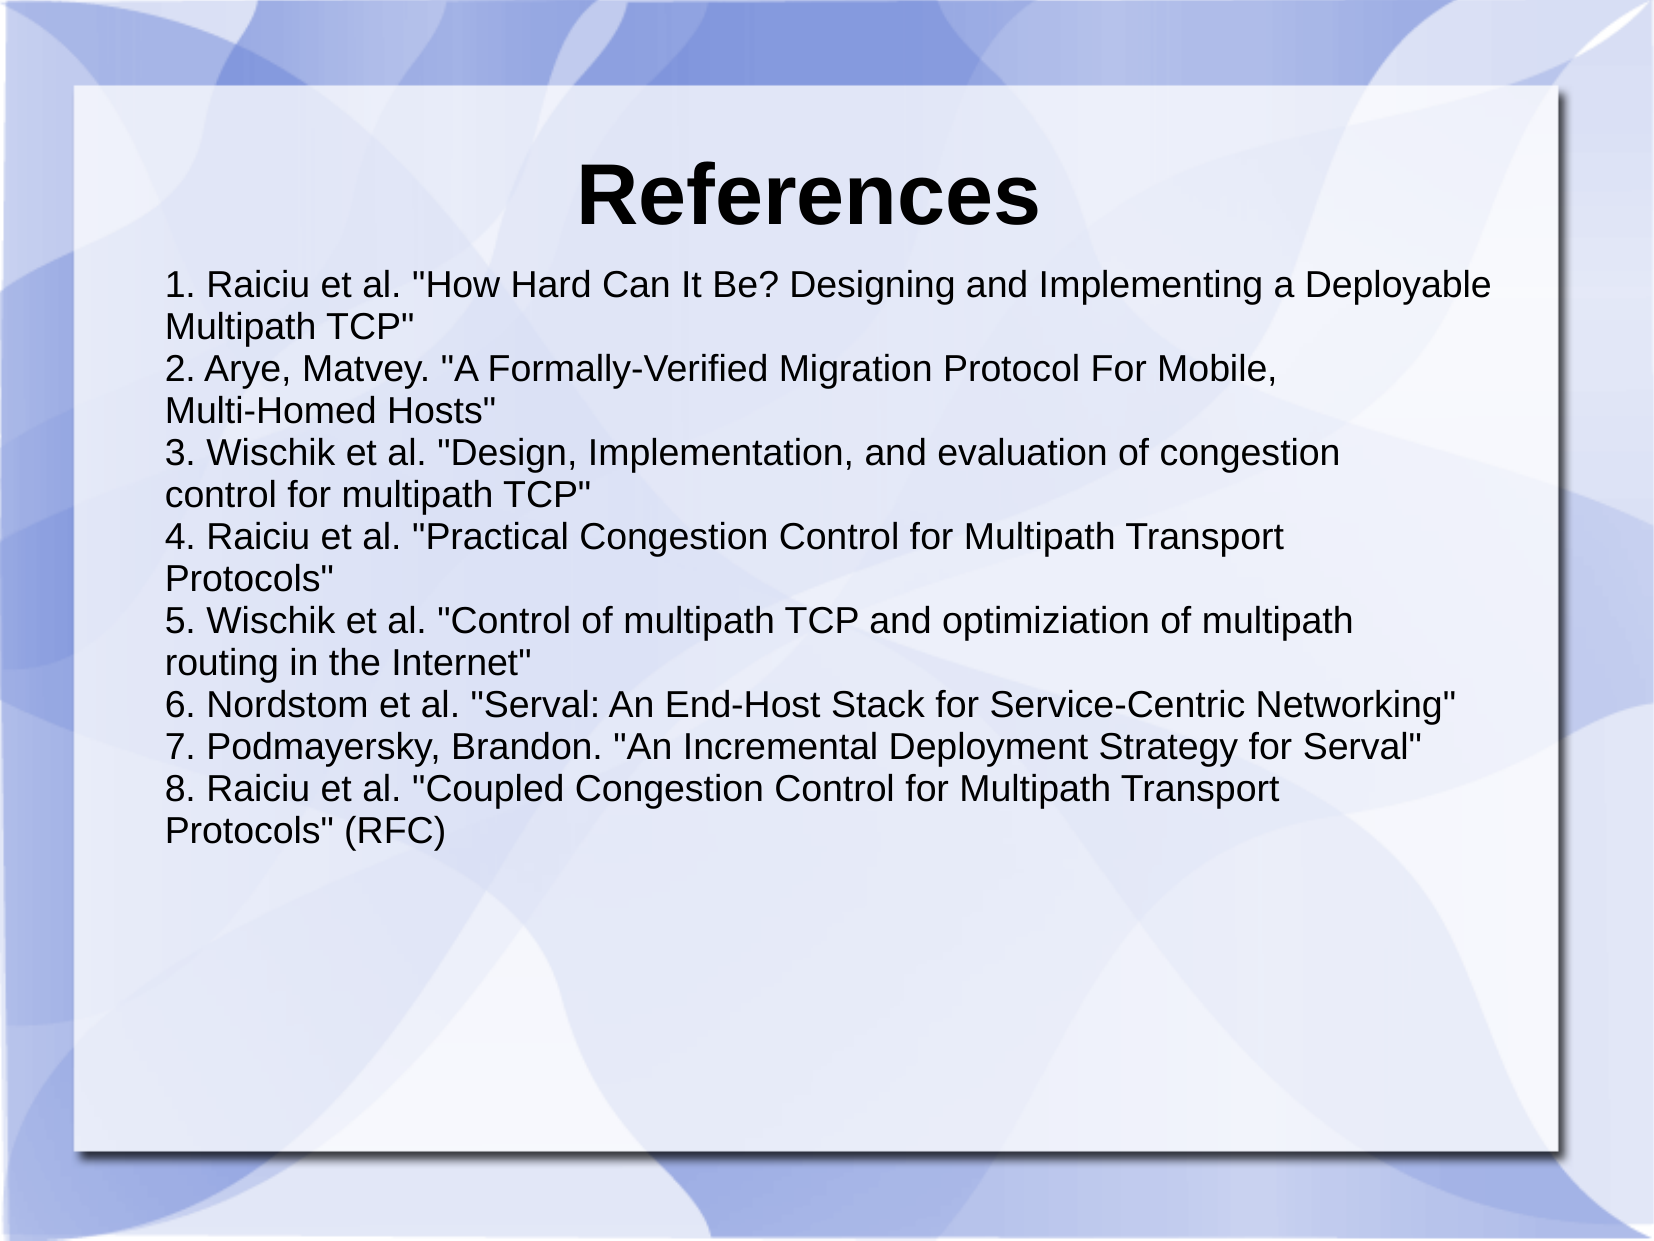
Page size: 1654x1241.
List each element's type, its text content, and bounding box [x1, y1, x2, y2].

picture [0, 0, 1654, 1241]
title References [82, 90, 1536, 298]
text_box 1. Raiciu et al. "How Hard Can It Be? Designing and Implementing a Deployable Multipath TCP" 2. Arye, Matvey. "A Formally-Verified Migration Protocol For Mobile, Multi-Homed Hosts" 3. Wischik et al. "Design, Implementation, and evaluation of congestion control for multipath TCP" 4. Raiciu et al. "Practical Congestion Control for Multipath Transport Protocols" 5. Wischik et al. "Control of multipath TCP and optimiziation of multipath routing in the Internet" 6. Nordstom et al. "Serval: An End-Host Stack for Service-Centric Networking" 7. Podmayersky, Brandon. "An Incremental Deployment Strategy for Serval" 8. Raiciu et al. "Coupled Congestion Control for Multipath Transport Protocols" (RFC) [150, 256, 1508, 1006]
